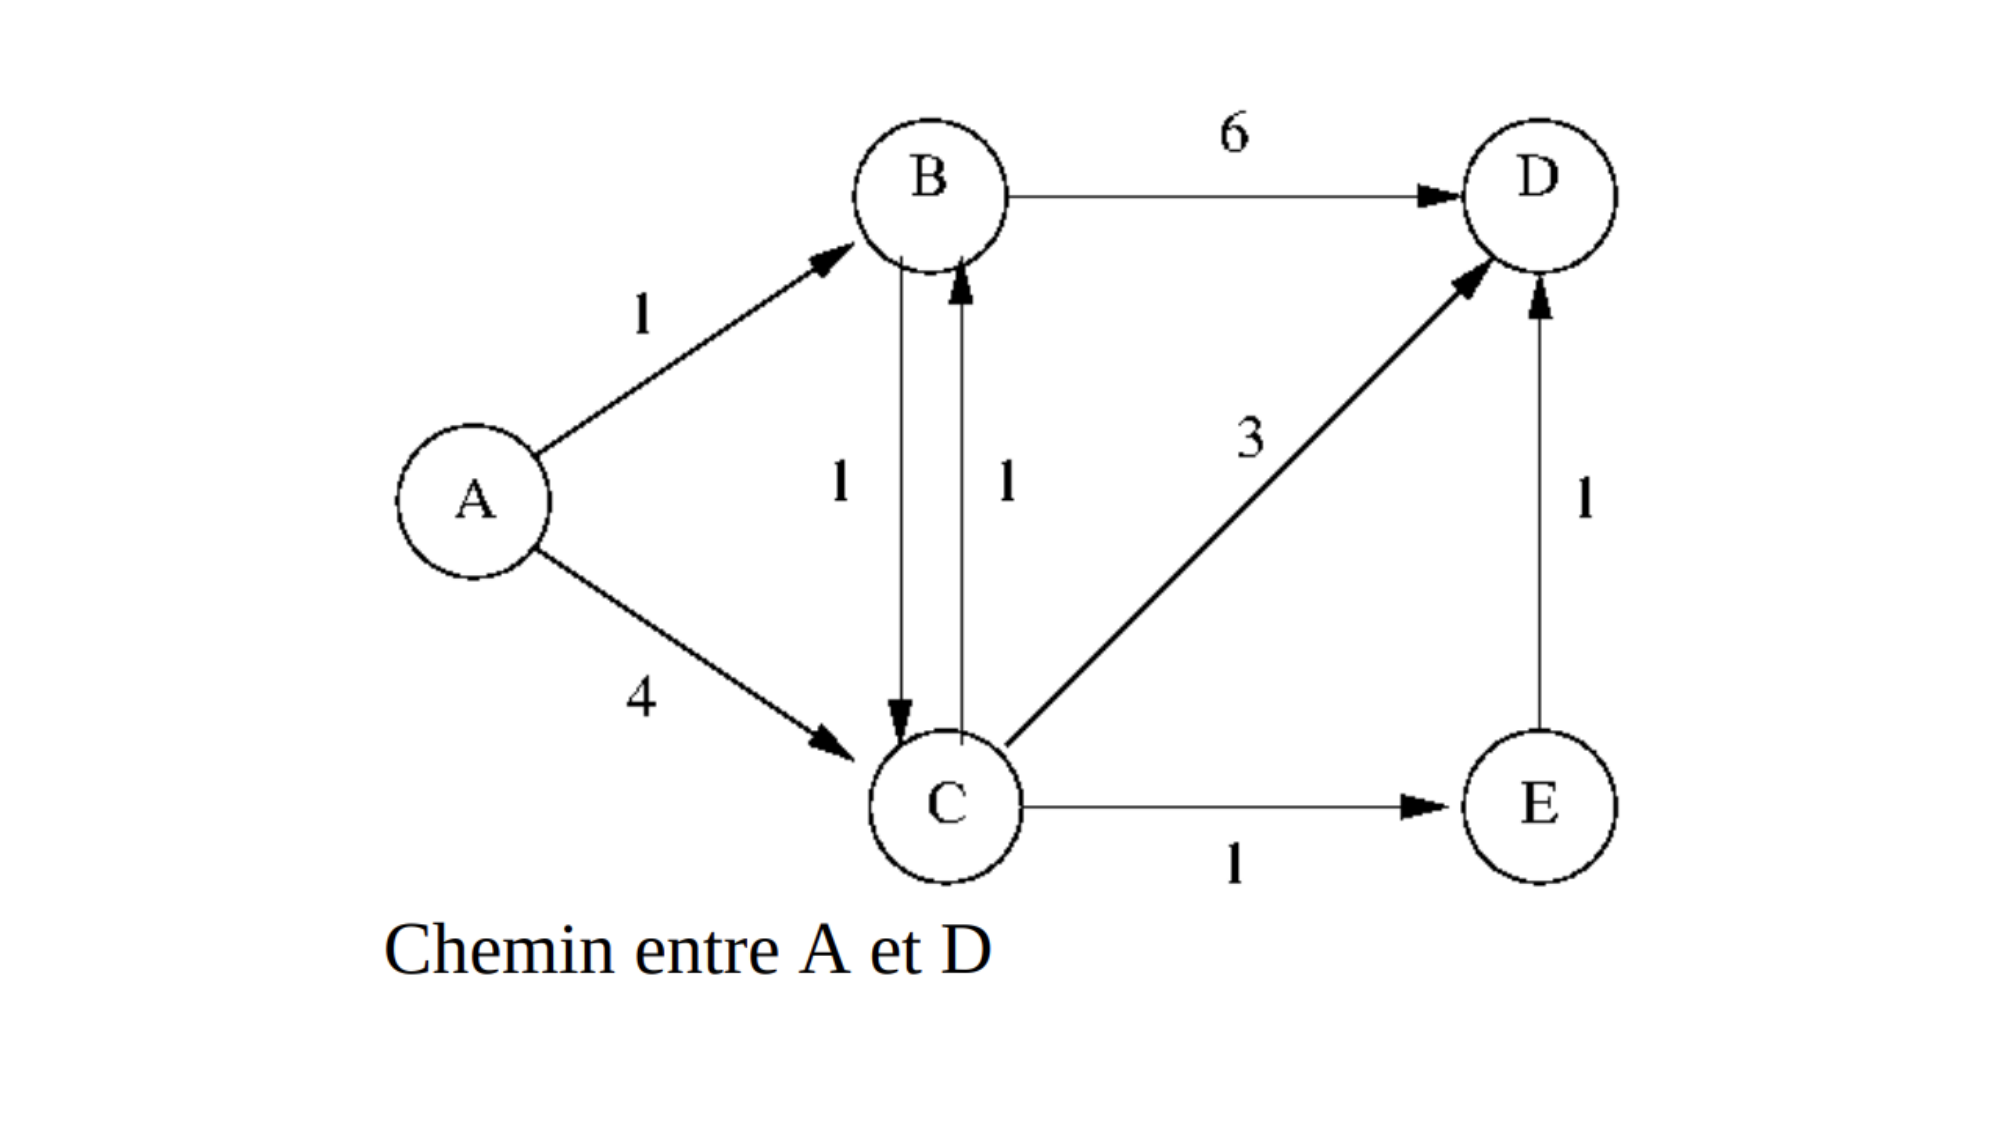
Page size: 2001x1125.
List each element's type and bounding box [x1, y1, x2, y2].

picture [344, 78, 1667, 1053]
